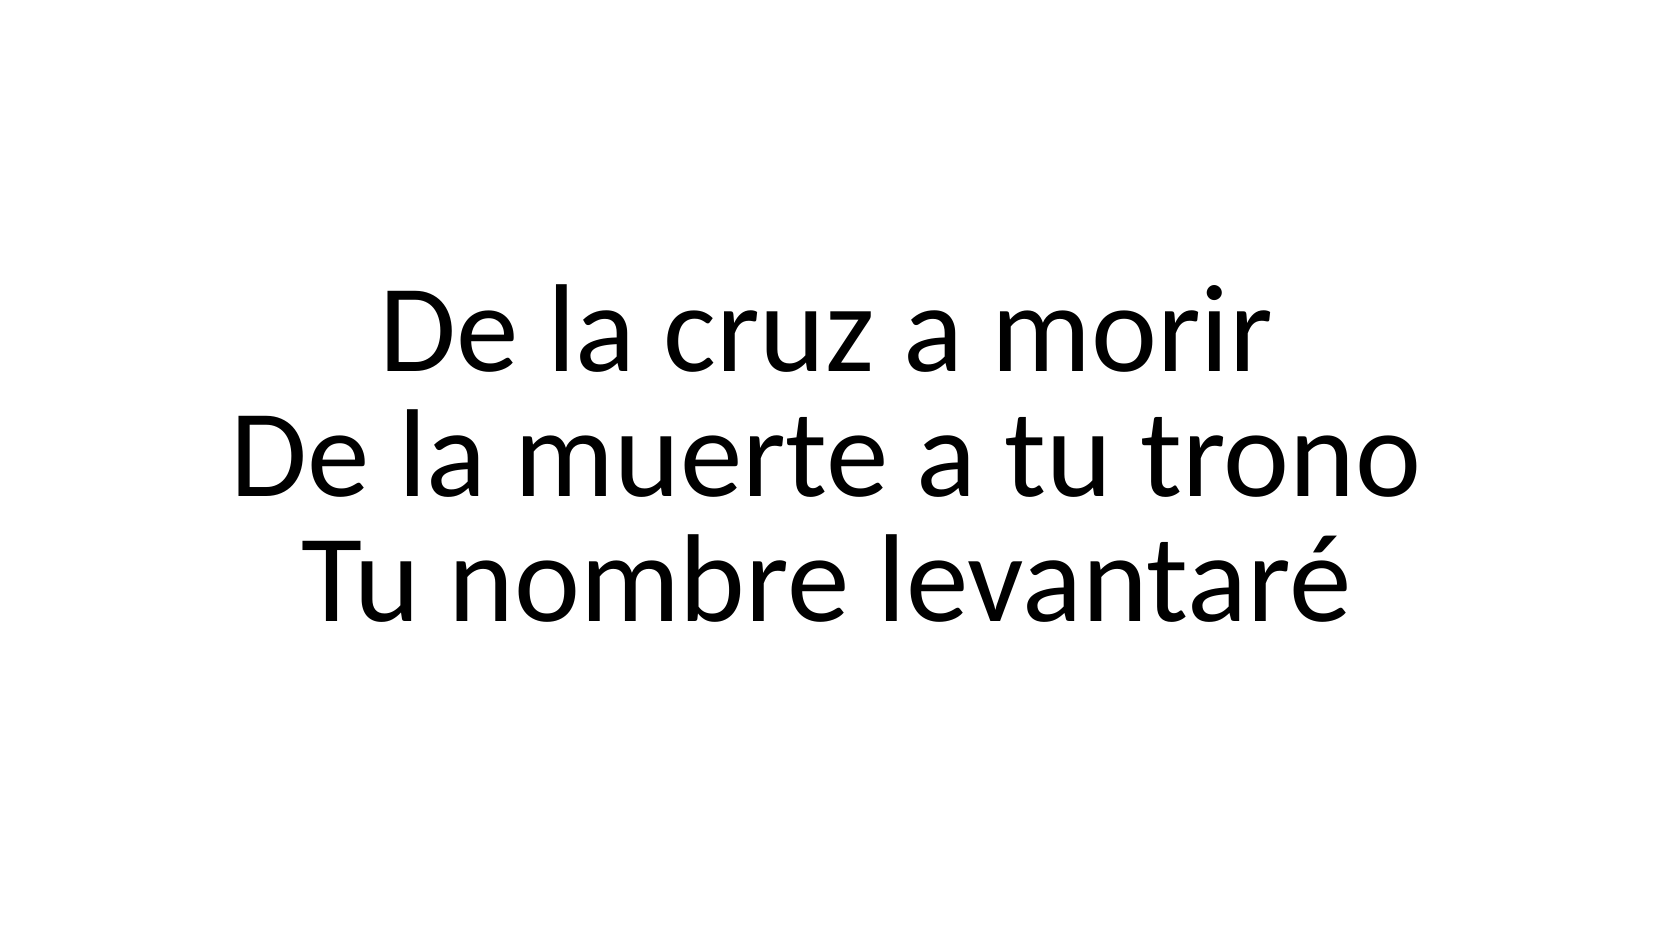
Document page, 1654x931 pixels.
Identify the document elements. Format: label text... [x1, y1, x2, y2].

title De la cruz a morir De la muerte a tu trono Tu nombre levantaré [0, 0, 1654, 931]
